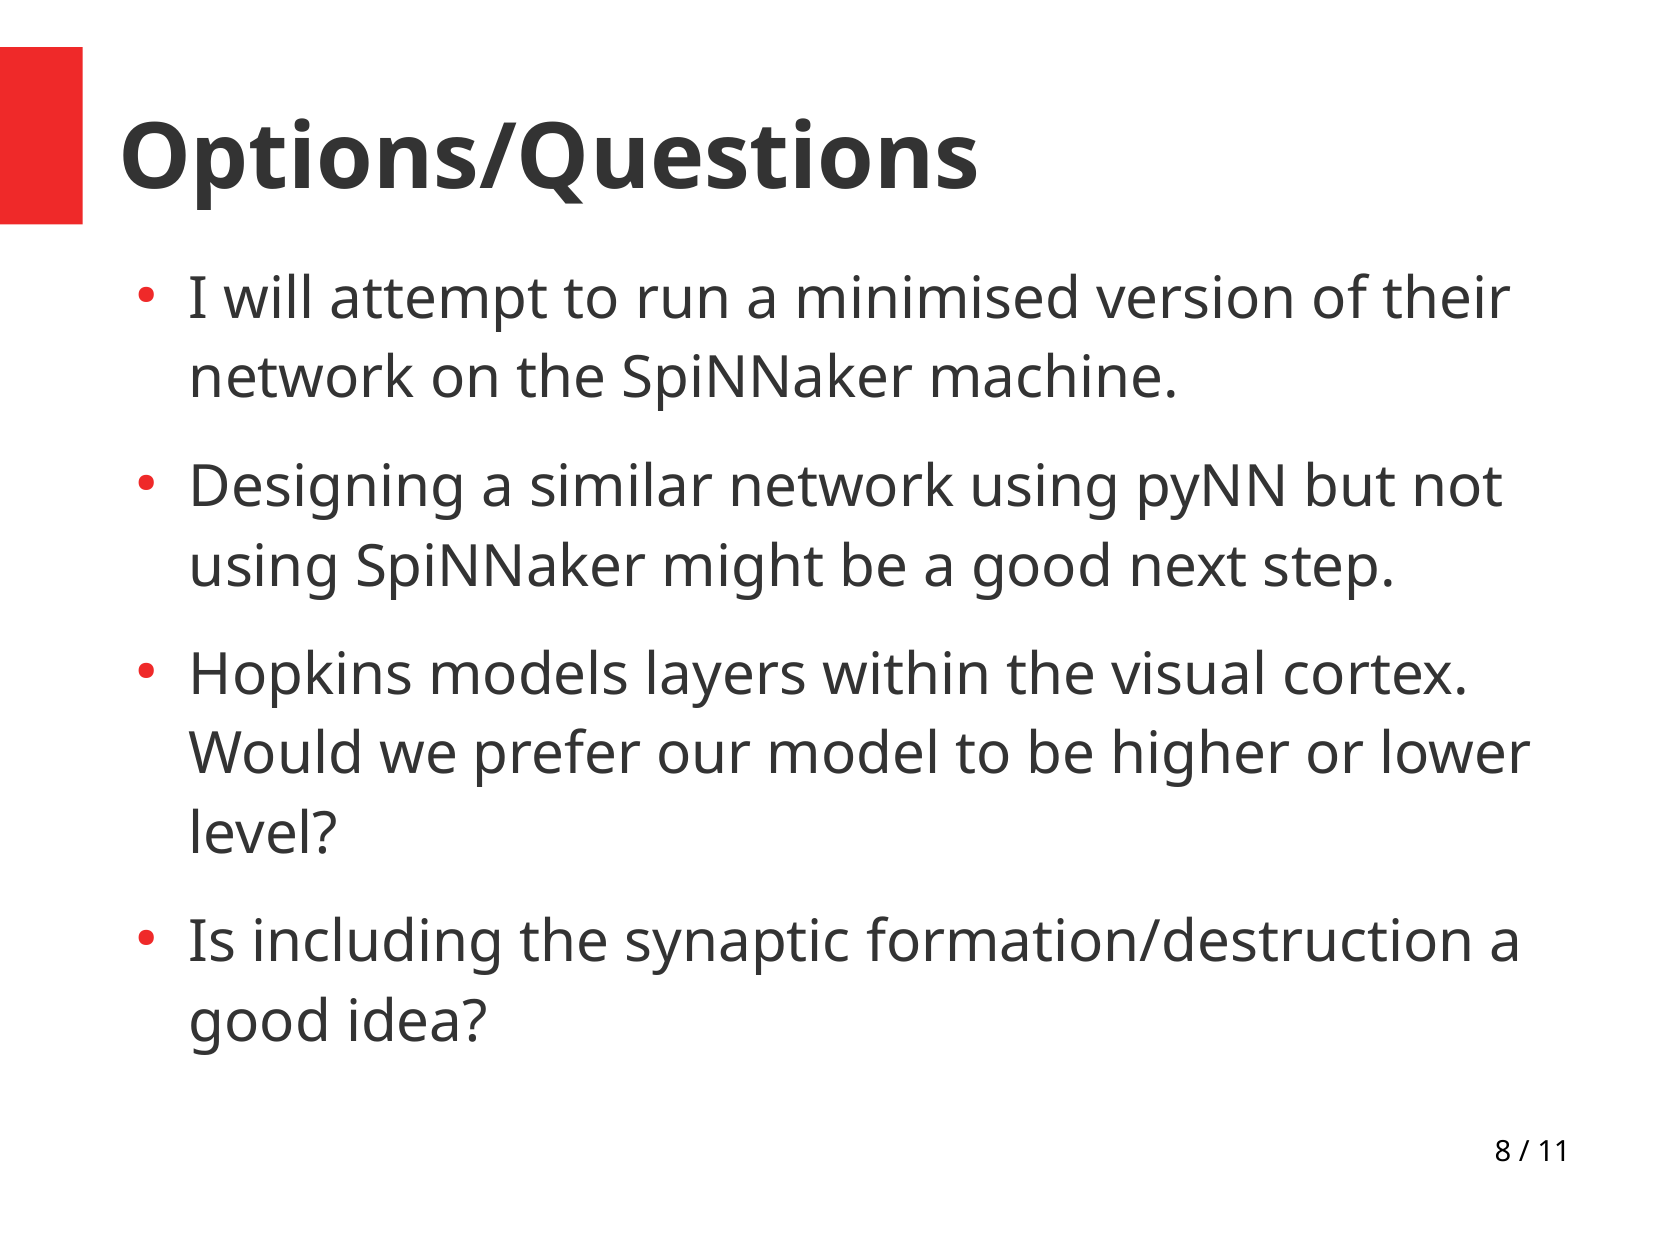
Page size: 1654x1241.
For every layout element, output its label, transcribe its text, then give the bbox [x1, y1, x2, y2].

title Options/Questions [118, 49, 1571, 257]
list I will attempt to run a minimised version of their network on the SpiNNaker machine. Designing a similar network using pyNN but not using SpiNNaker might be a good next step. Hopkins models layers within the visual cortex. Would we prefer our model to be higher or lower level? Is including the synaptic formation/destruction a good idea? [118, 256, 1536, 1074]
